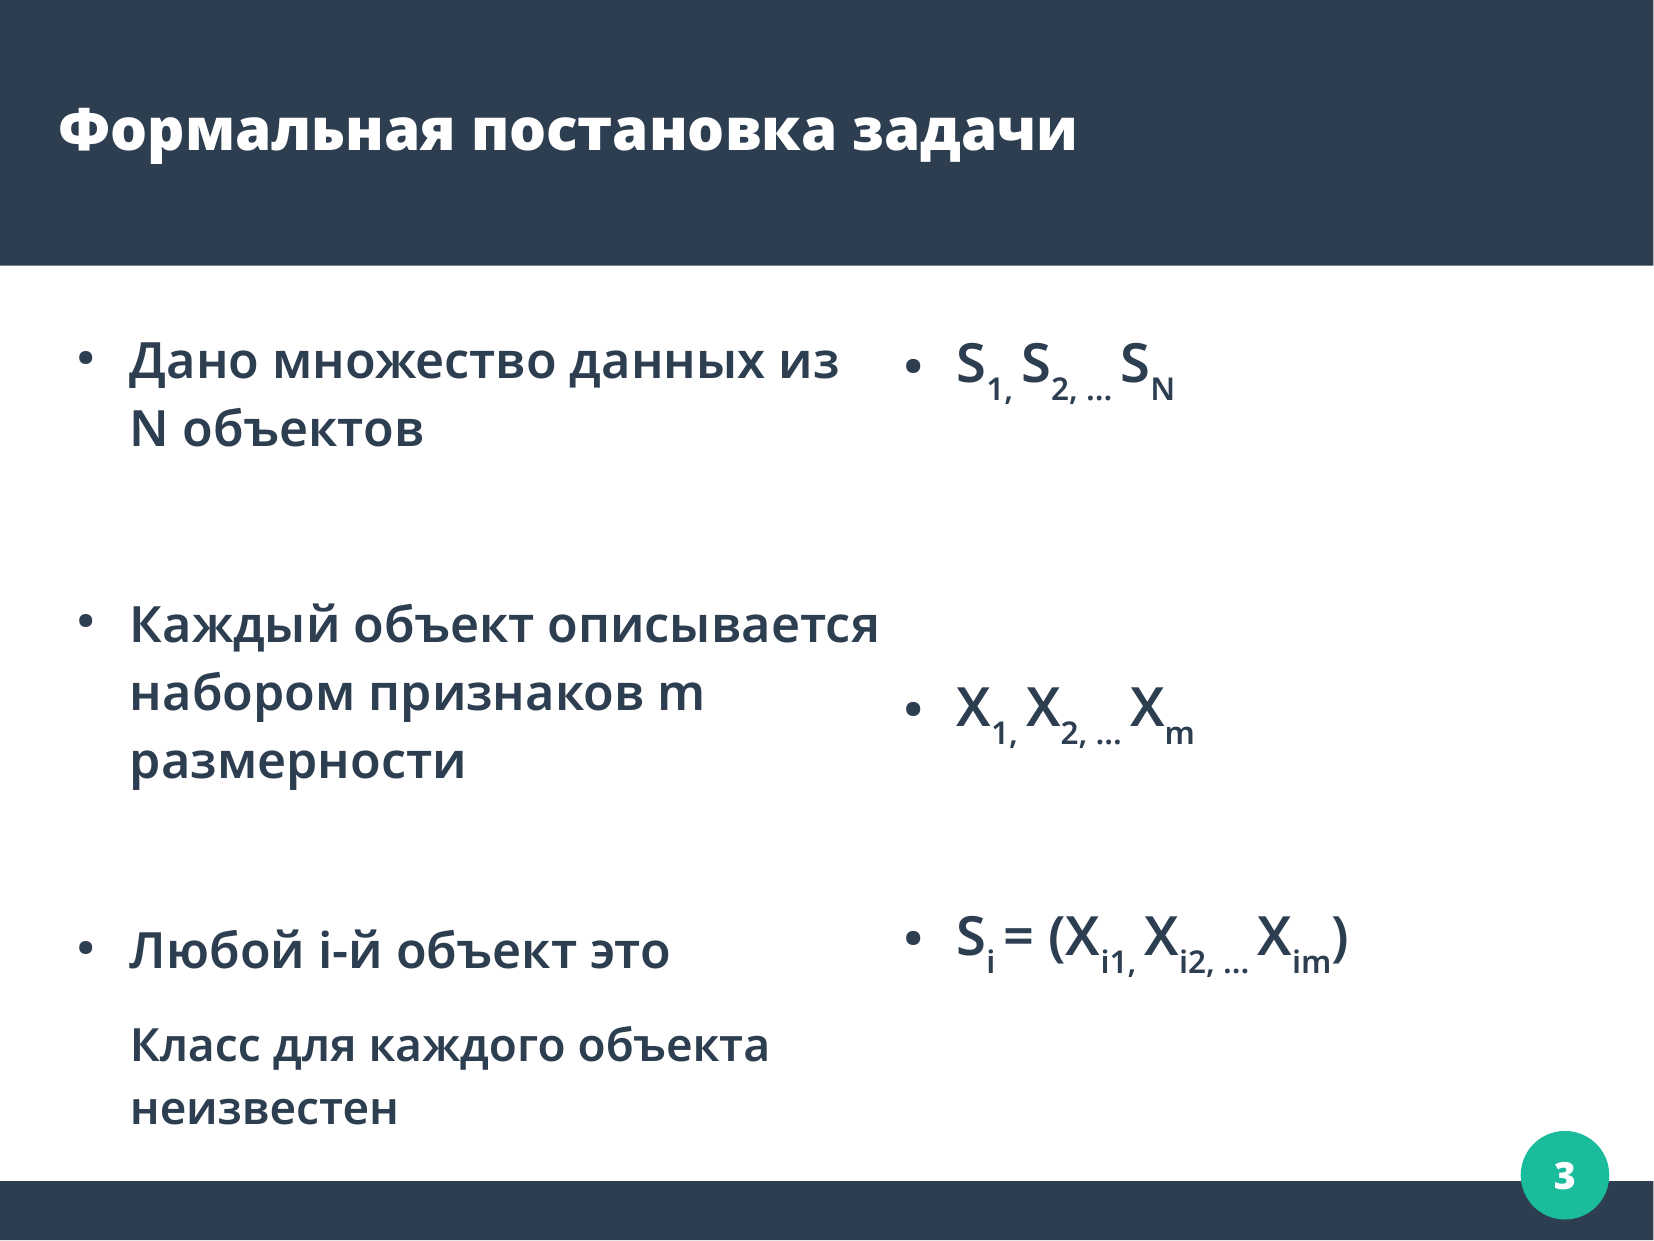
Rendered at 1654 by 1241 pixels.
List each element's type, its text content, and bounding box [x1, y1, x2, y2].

list Дано множество данных из N объектов Каждый объект описывается набором признаков m размерности Любой i-й объект это Класс для каждого объекта неизвестен [59, 324, 886, 1152]
title Формальная постановка задачи [59, 49, 1595, 207]
list S1, S2, ... SN X1, X2, ... Xm Si = (Xi1, Xi2, ... Xim) [885, 324, 1596, 1071]
